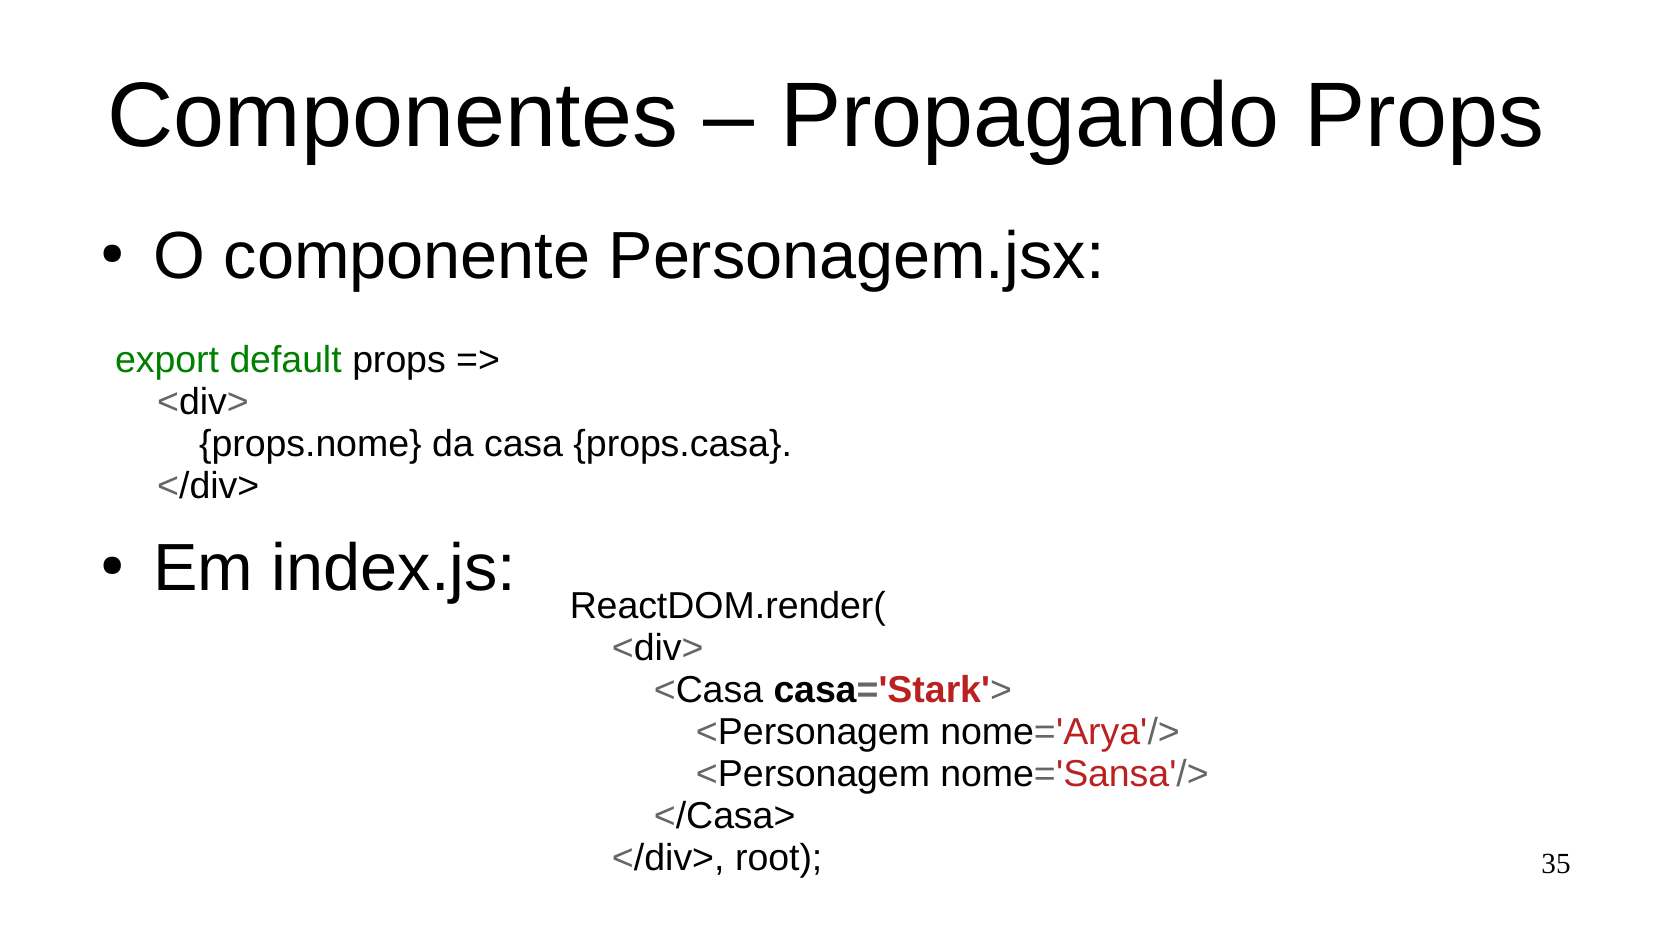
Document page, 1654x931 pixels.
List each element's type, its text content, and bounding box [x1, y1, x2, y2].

title Componentes – Propagando Props [82, 37, 1571, 193]
list O componente Personagem.jsx: Em index.js: [82, 217, 1571, 758]
text_box ReactDOM.render( <div> <Casa casa='Stark'> <Personagem nome='Arya'/> <Personagem nome='Sansa'/> </Casa> </div>, root); [555, 577, 1536, 886]
text_box export default props => <div> {props.nome} da casa {props.casa}. </div> [100, 330, 1188, 514]
